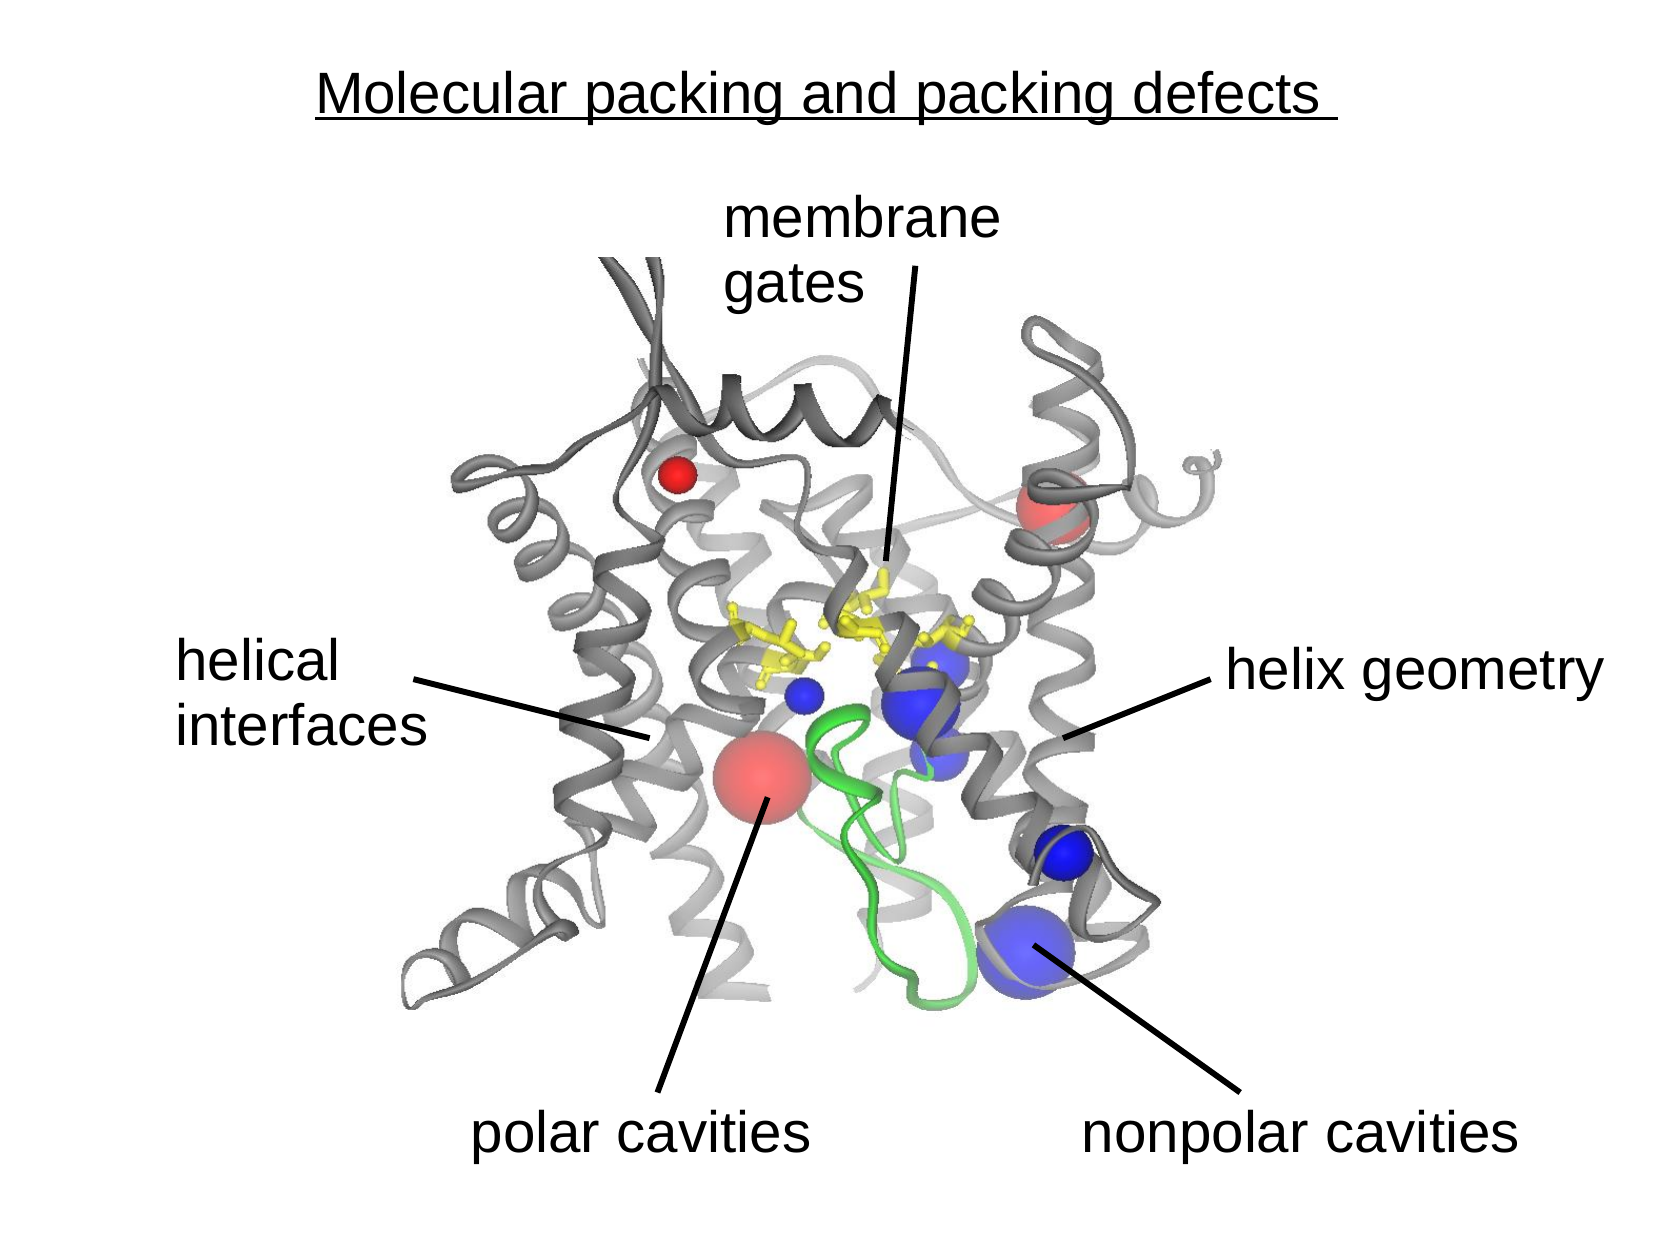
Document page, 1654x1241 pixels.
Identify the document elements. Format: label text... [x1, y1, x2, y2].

title Molecular packing and packing defects [29, 0, 1625, 188]
text_box nonpolar cavities [1067, 1092, 1536, 1173]
text_box helical interfaces [160, 620, 444, 765]
text_box membrane gates [708, 177, 1018, 322]
text_box helix geometry [1210, 629, 1621, 709]
text_box polar cavities [455, 1092, 827, 1173]
picture [295, 257, 1359, 1093]
